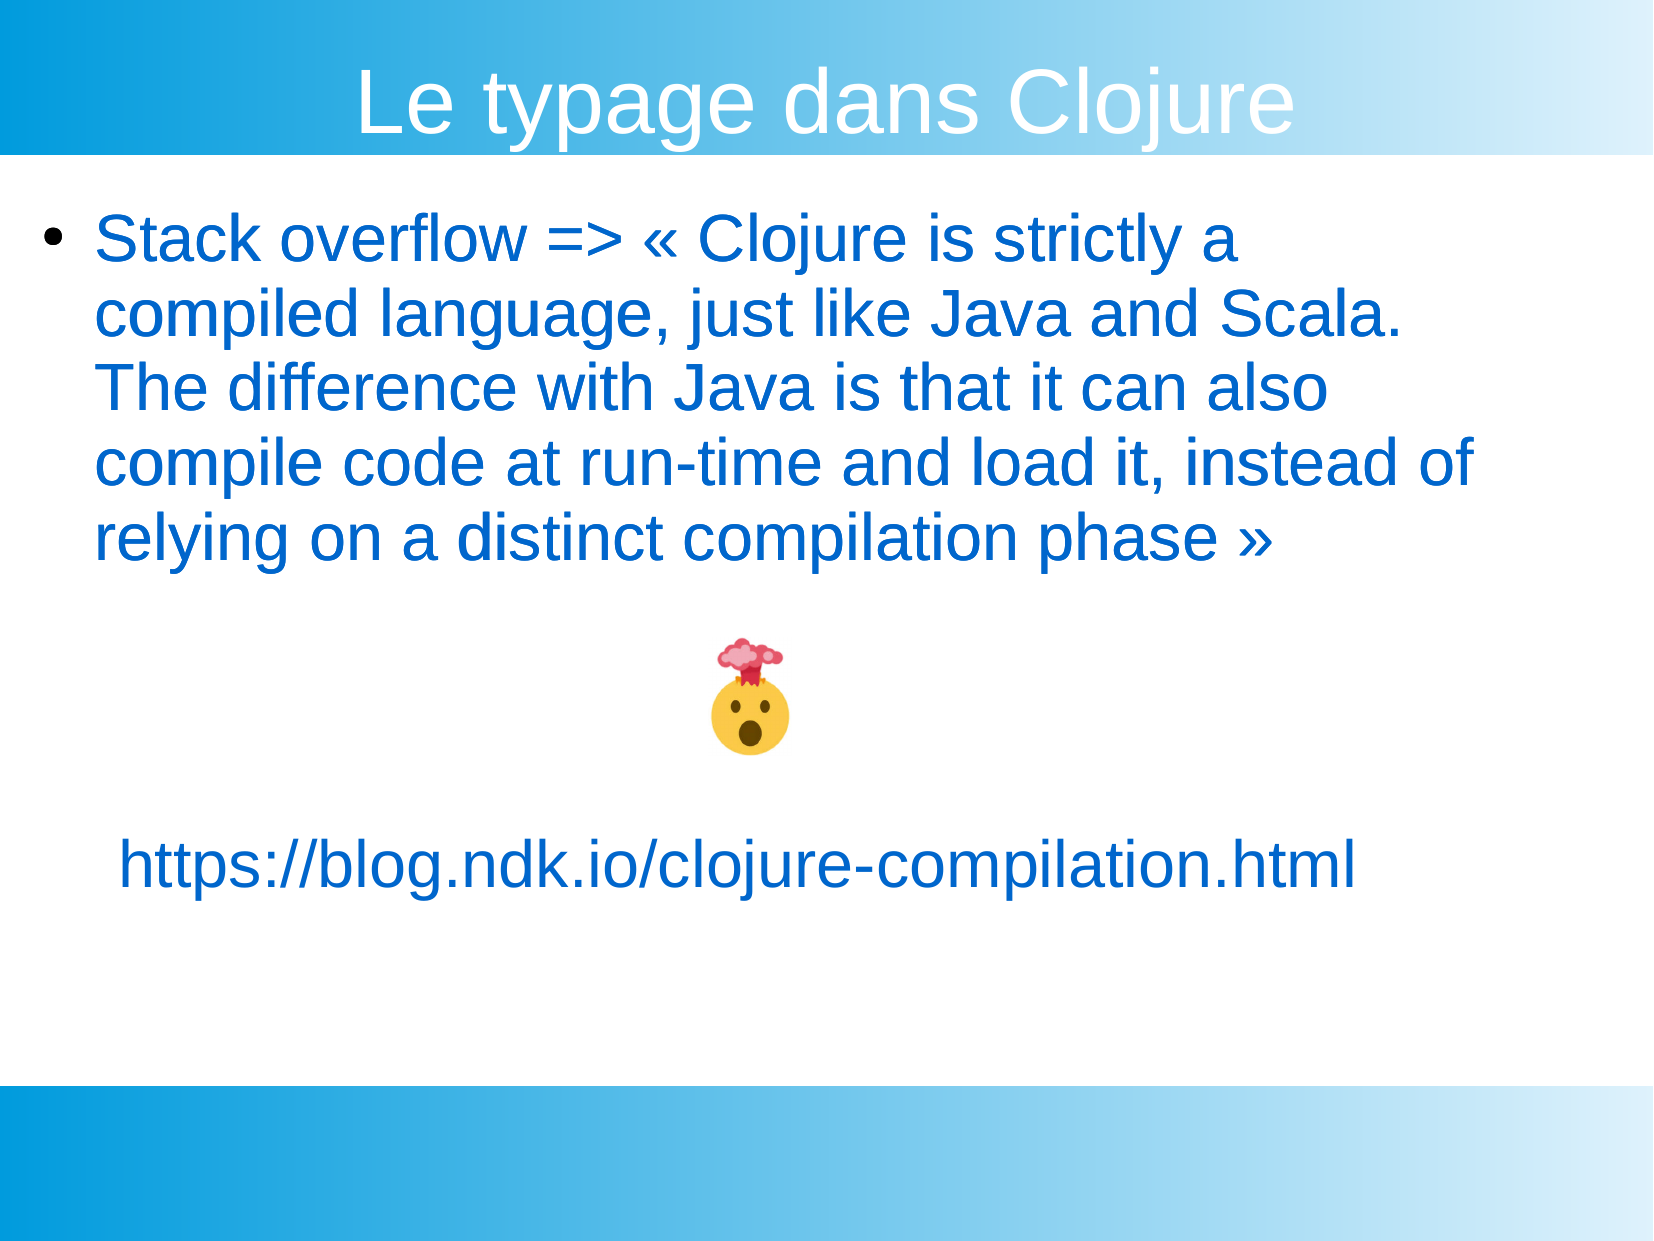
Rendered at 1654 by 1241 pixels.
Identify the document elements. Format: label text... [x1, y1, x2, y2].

picture [708, 637, 792, 756]
list Stack overflow => « Clojure is strictly a compiled language, just like Java and Scala. The difference with Java is that it can also compile code at run-time and load it, instead of relying on a distinct compilation phase » [23, 200, 1512, 626]
list https://blog.ndk.io/clojure-compilation.html [47, 826, 1536, 957]
title Le typage dans Clojure [82, 49, 1571, 155]
